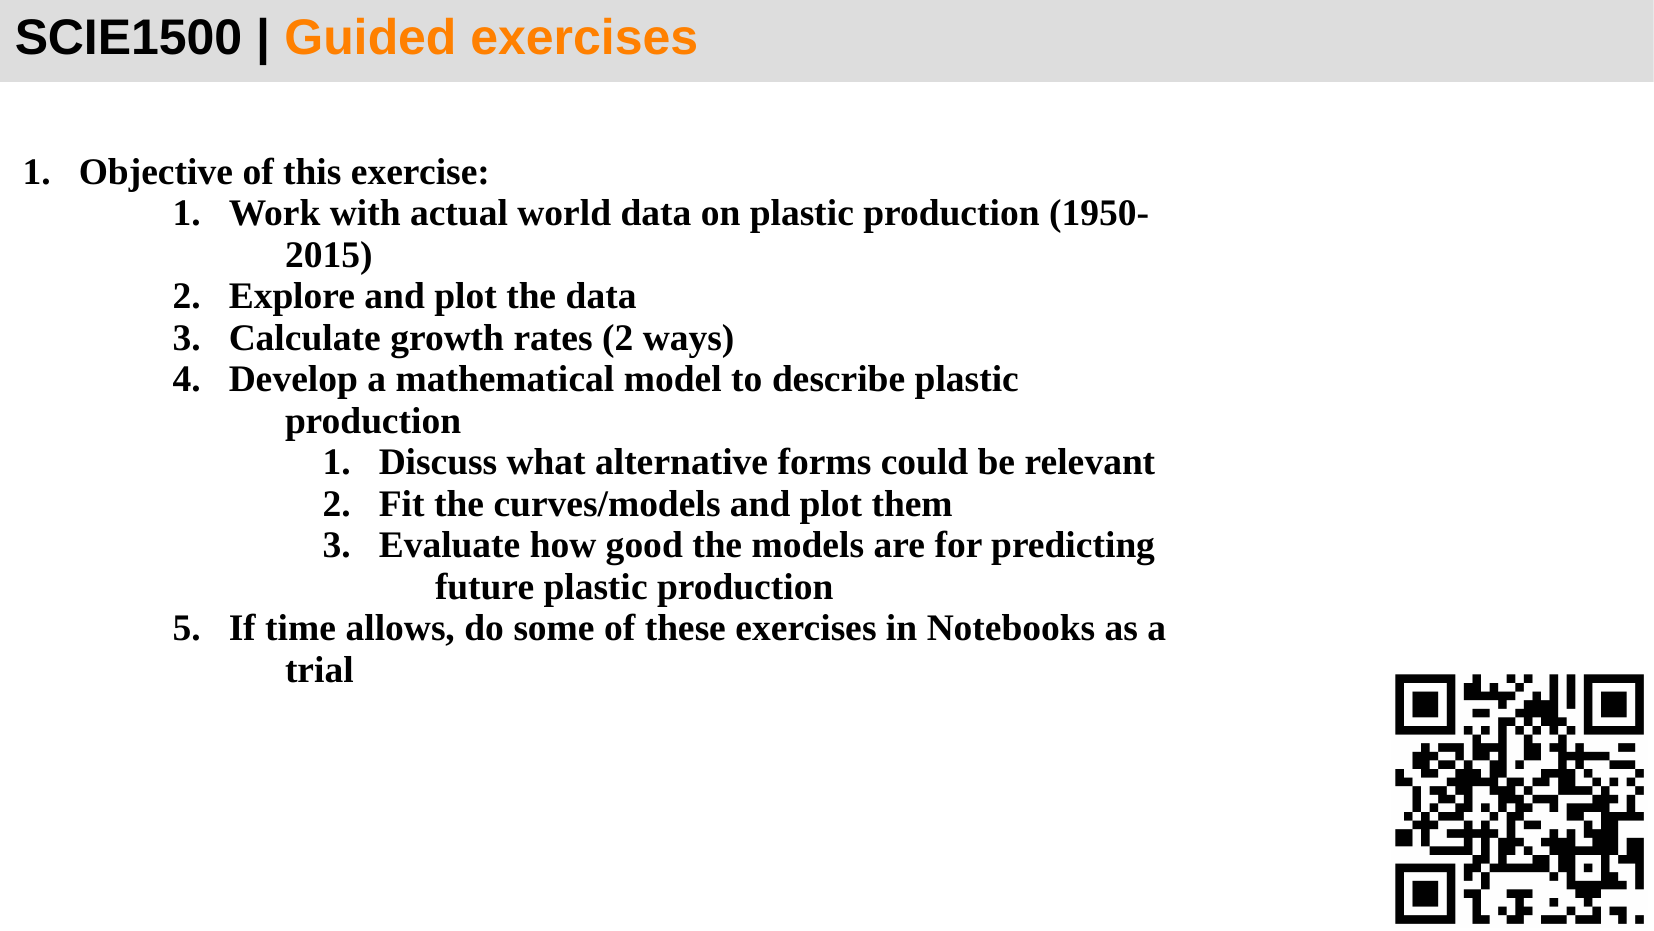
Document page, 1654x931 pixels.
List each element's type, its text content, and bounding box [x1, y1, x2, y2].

text_box SCIE1500 | Guided exercises [0, 2, 721, 76]
text_box Objective of this exercise: Work with actual world data on plastic production (1950-2015) Explore and plot the data Calculate growth rates (2 ways) Develop a mathematical model to describe plastic production Discuss what alternative forms could be relevant Fit the curves/models and plot them Evaluate how good the models are for predicting future plastic production If time allows, do some of these exercises in Notebooks as a trial [7, 143, 1198, 620]
text_box [0, 0, 1654, 83]
picture [1391, 670, 1648, 928]
